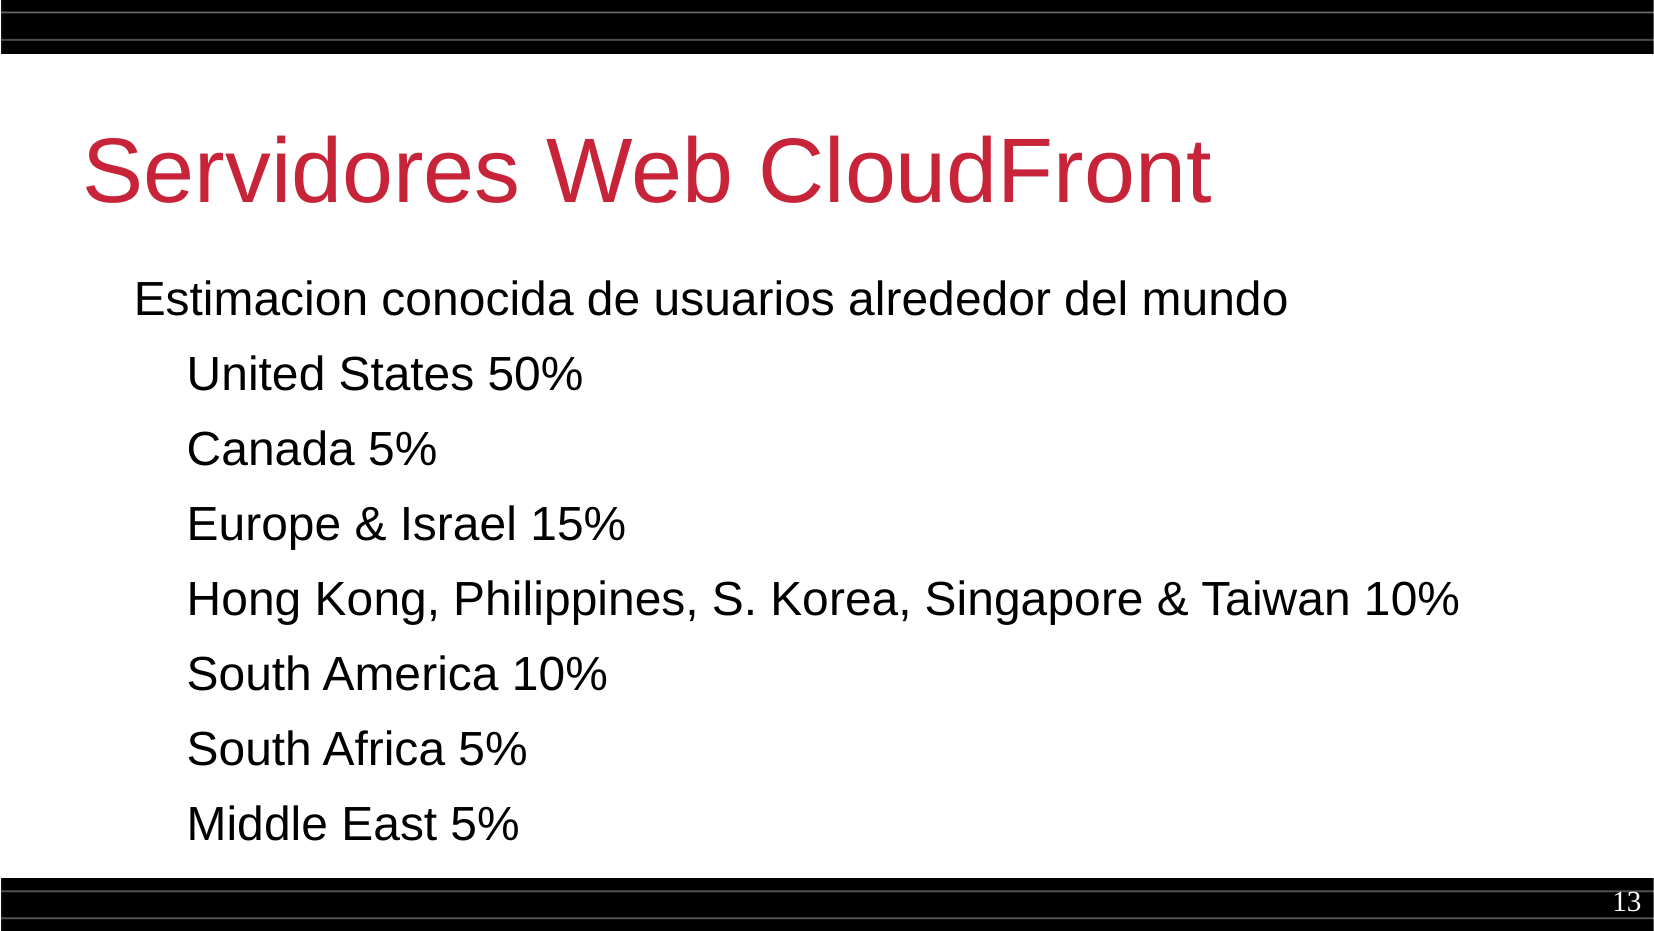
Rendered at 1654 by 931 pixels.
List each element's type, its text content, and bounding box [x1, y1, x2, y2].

title Servidores Web CloudFront [82, 92, 1571, 249]
picture [1, 878, 1654, 931]
list Estimacion conocida de usuarios alrededor del mundo United States 50% Canada 5% Europe & Israel 15% Hong Kong, Philippines, S. Korea, Singapore & Taiwan 10% South America 10% South Africa 5% Middle East 5% [82, 271, 1571, 851]
picture [1, 0, 1654, 54]
